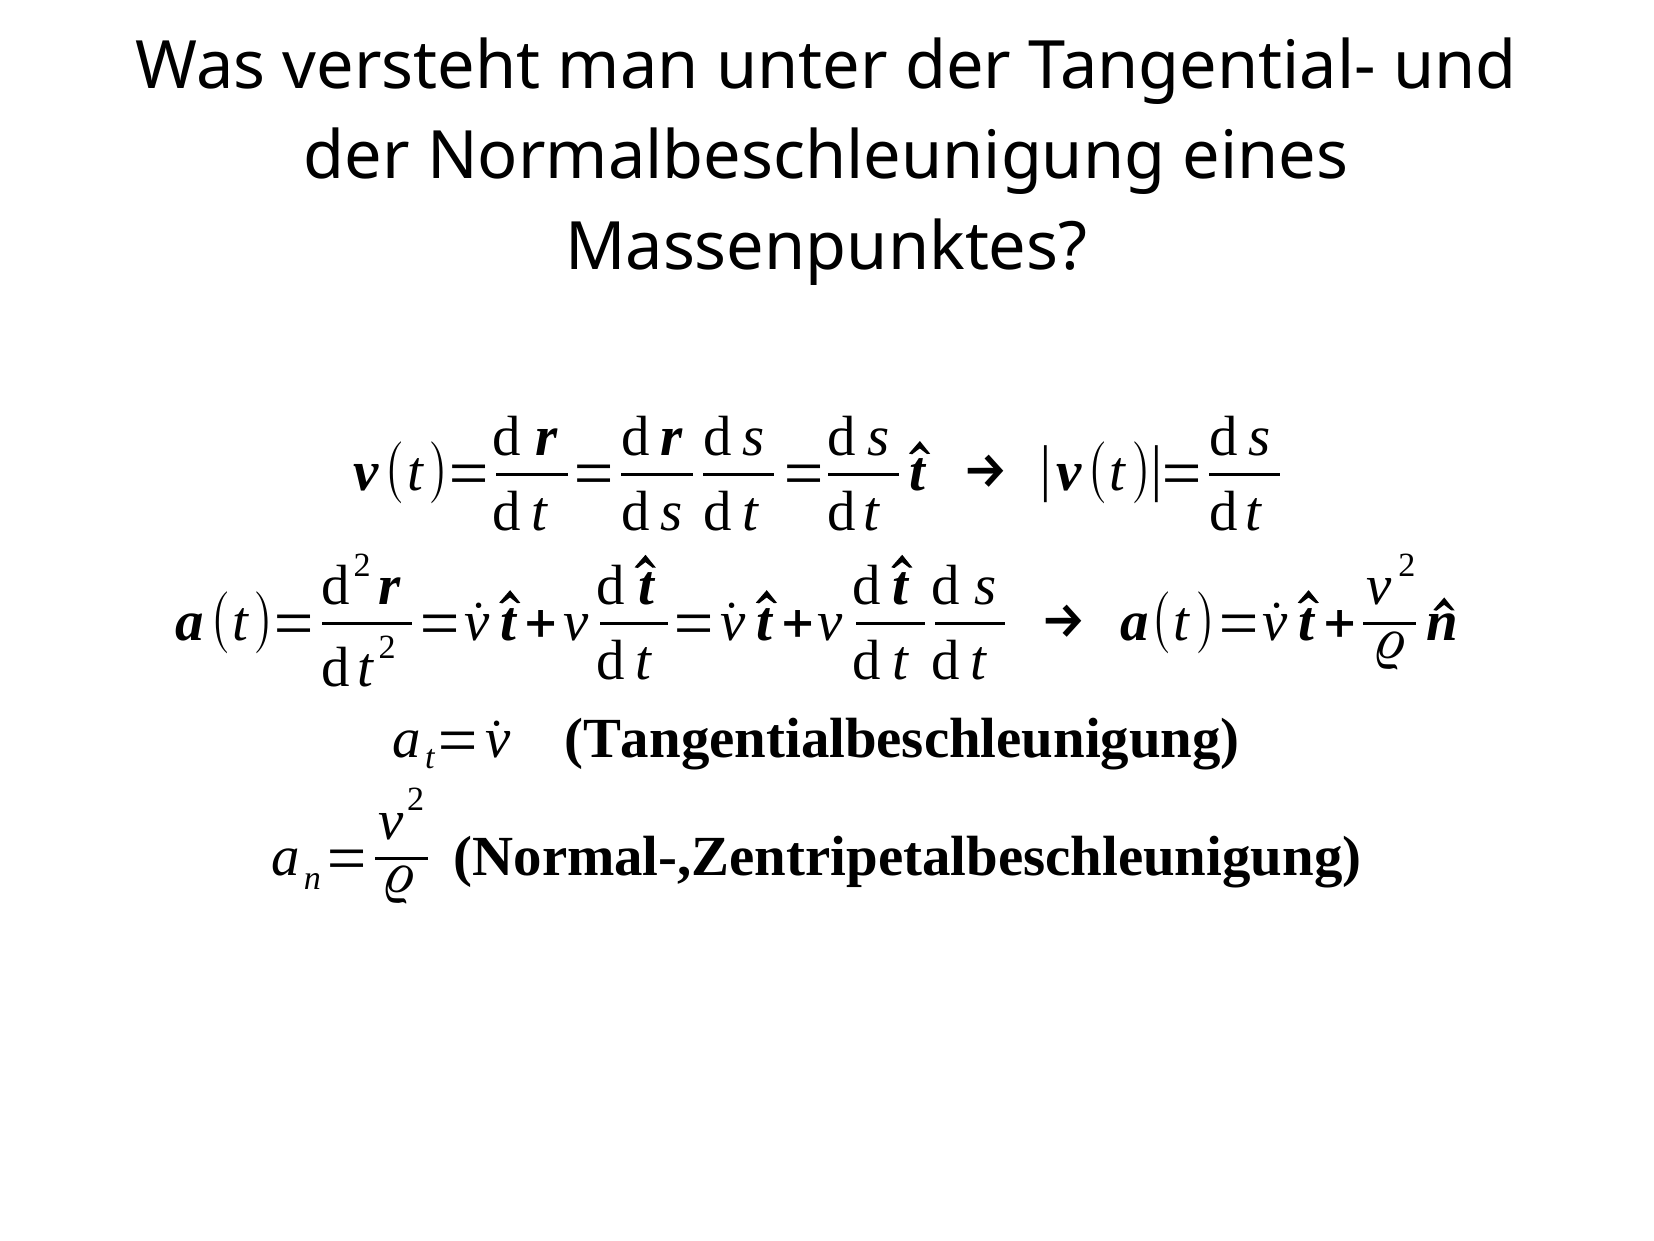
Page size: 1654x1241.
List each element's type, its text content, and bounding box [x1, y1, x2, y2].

title Was versteht man unter der Tangential- und der Normalbeschleunigung eines Massenpunktes? [82, 49, 1571, 257]
chart [161, 405, 1474, 906]
